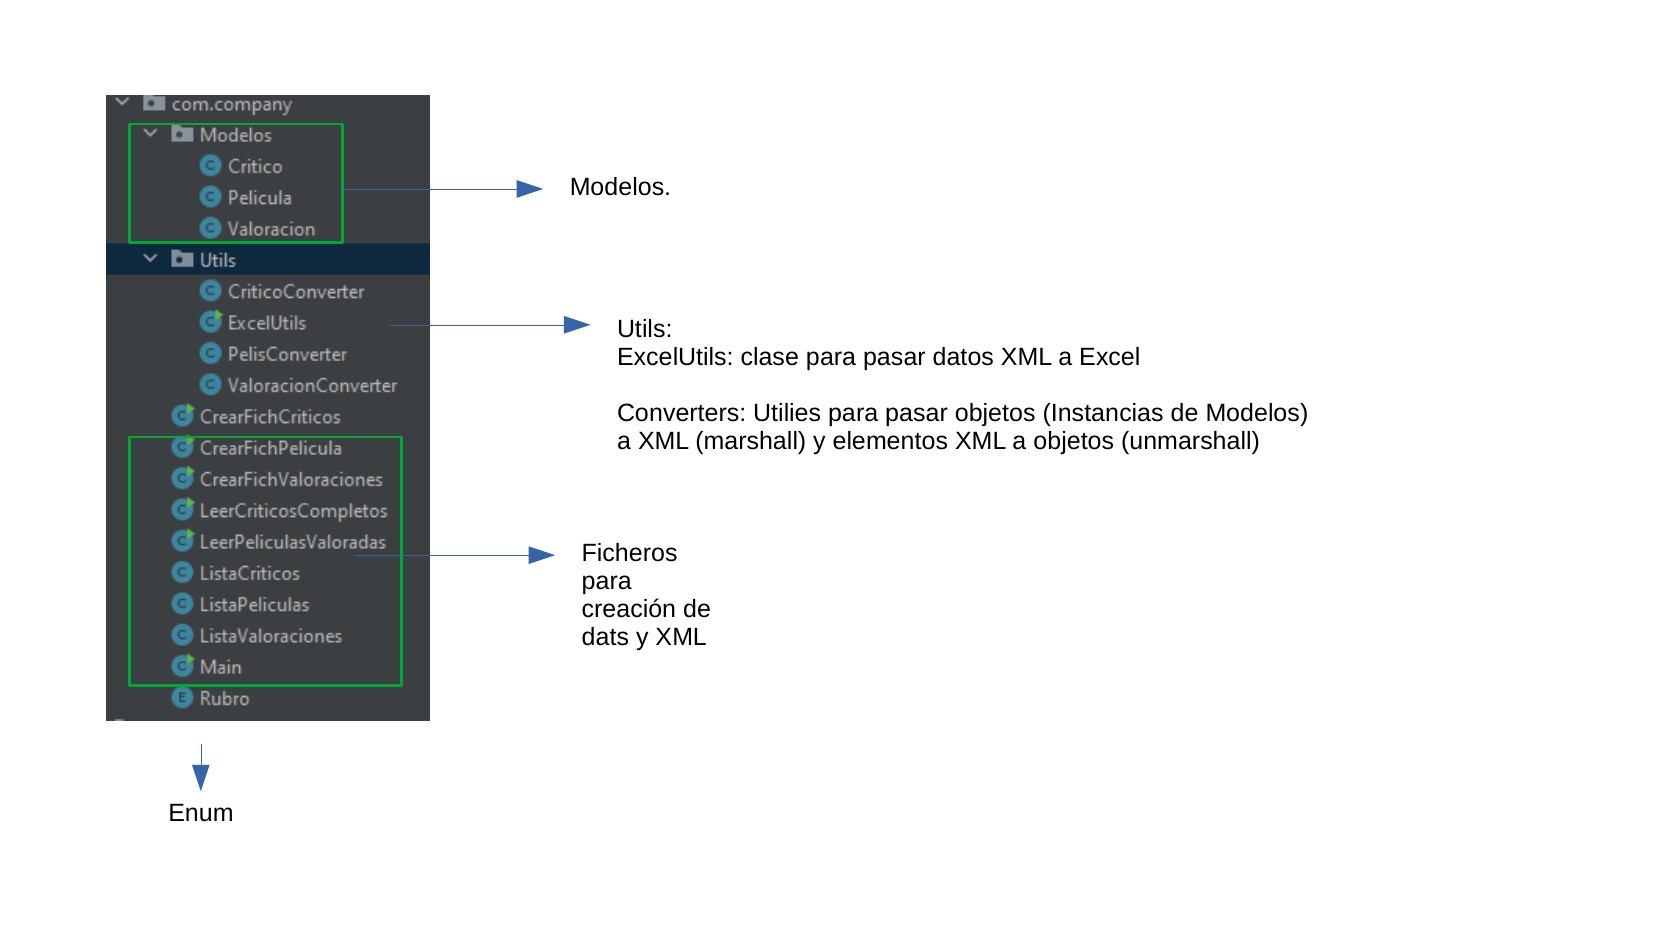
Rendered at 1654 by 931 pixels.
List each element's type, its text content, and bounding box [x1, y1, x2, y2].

text_box Ficheros para creación de dats y XML [566, 531, 745, 659]
text_box Modelos. [555, 165, 733, 213]
text_box Enum [153, 791, 331, 839]
picture [106, 95, 430, 721]
picture [131, 438, 400, 684]
text_box Utils: ExcelUtils: clase para pasar datos XML a Excel Converters: Utilies para pasar objetos (Instancias de Modelos) a XML (marshall) y elementos XML a objetos (unmarshall) [602, 307, 1335, 462]
picture [131, 125, 341, 241]
